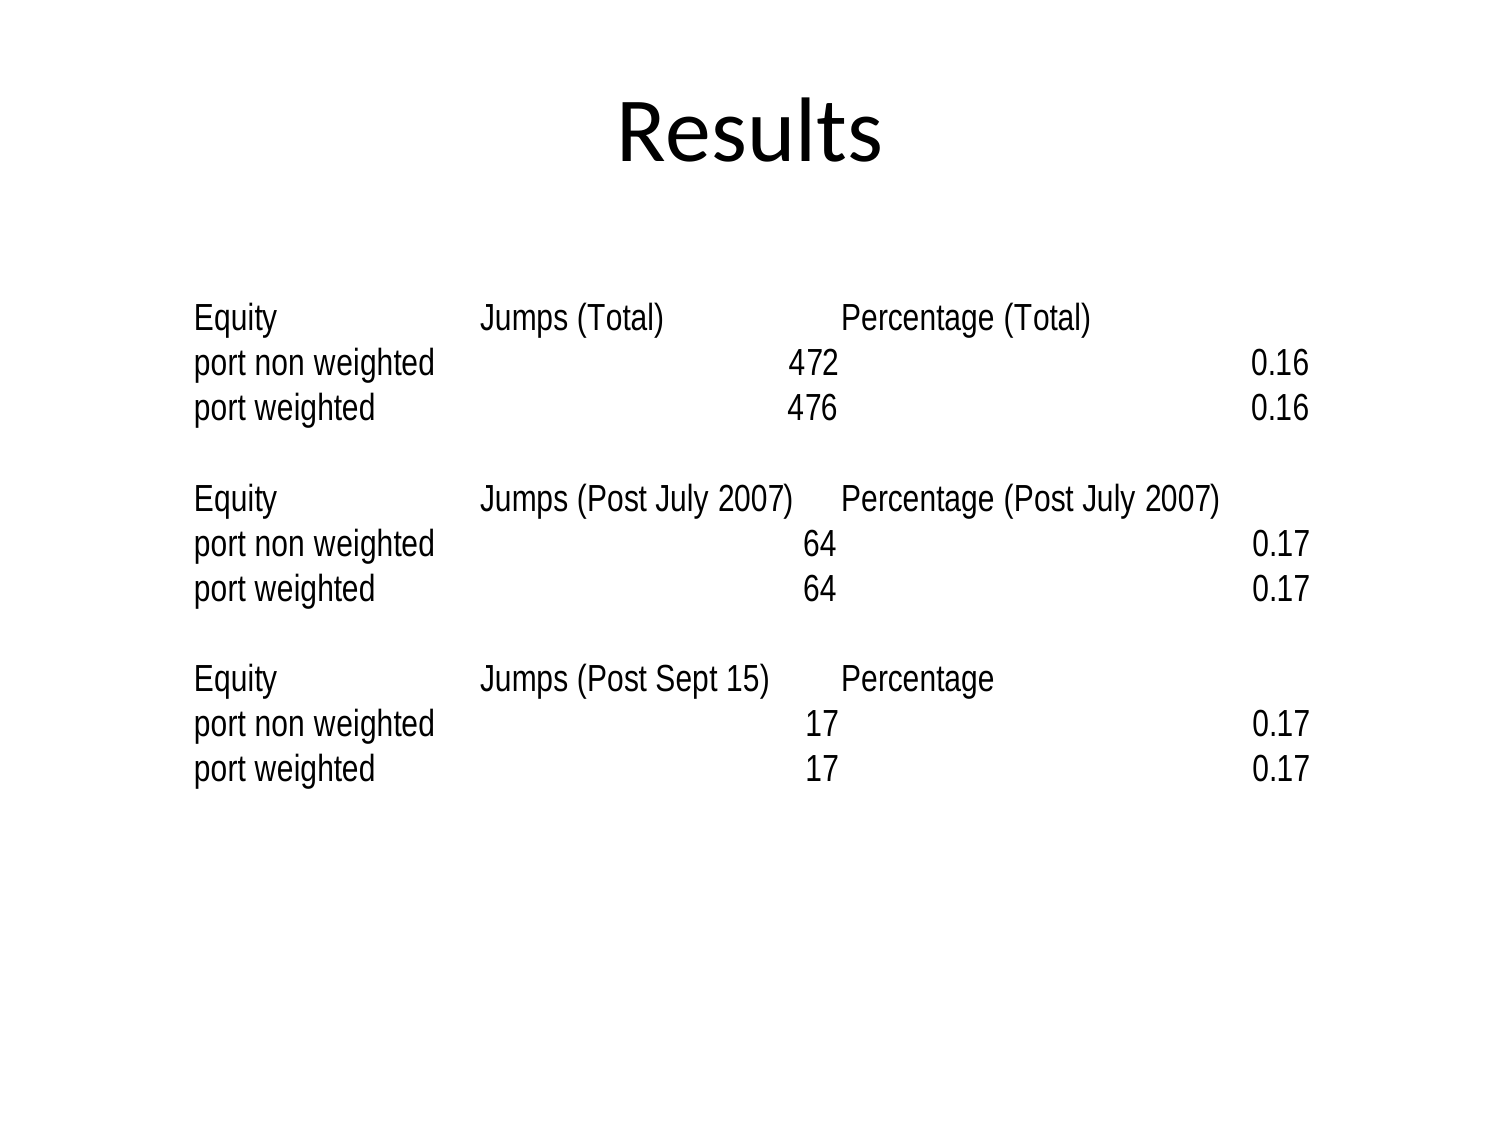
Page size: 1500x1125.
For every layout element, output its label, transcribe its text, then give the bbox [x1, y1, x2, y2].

title Results [75, 21, 1426, 257]
chart [192, 295, 1313, 976]
